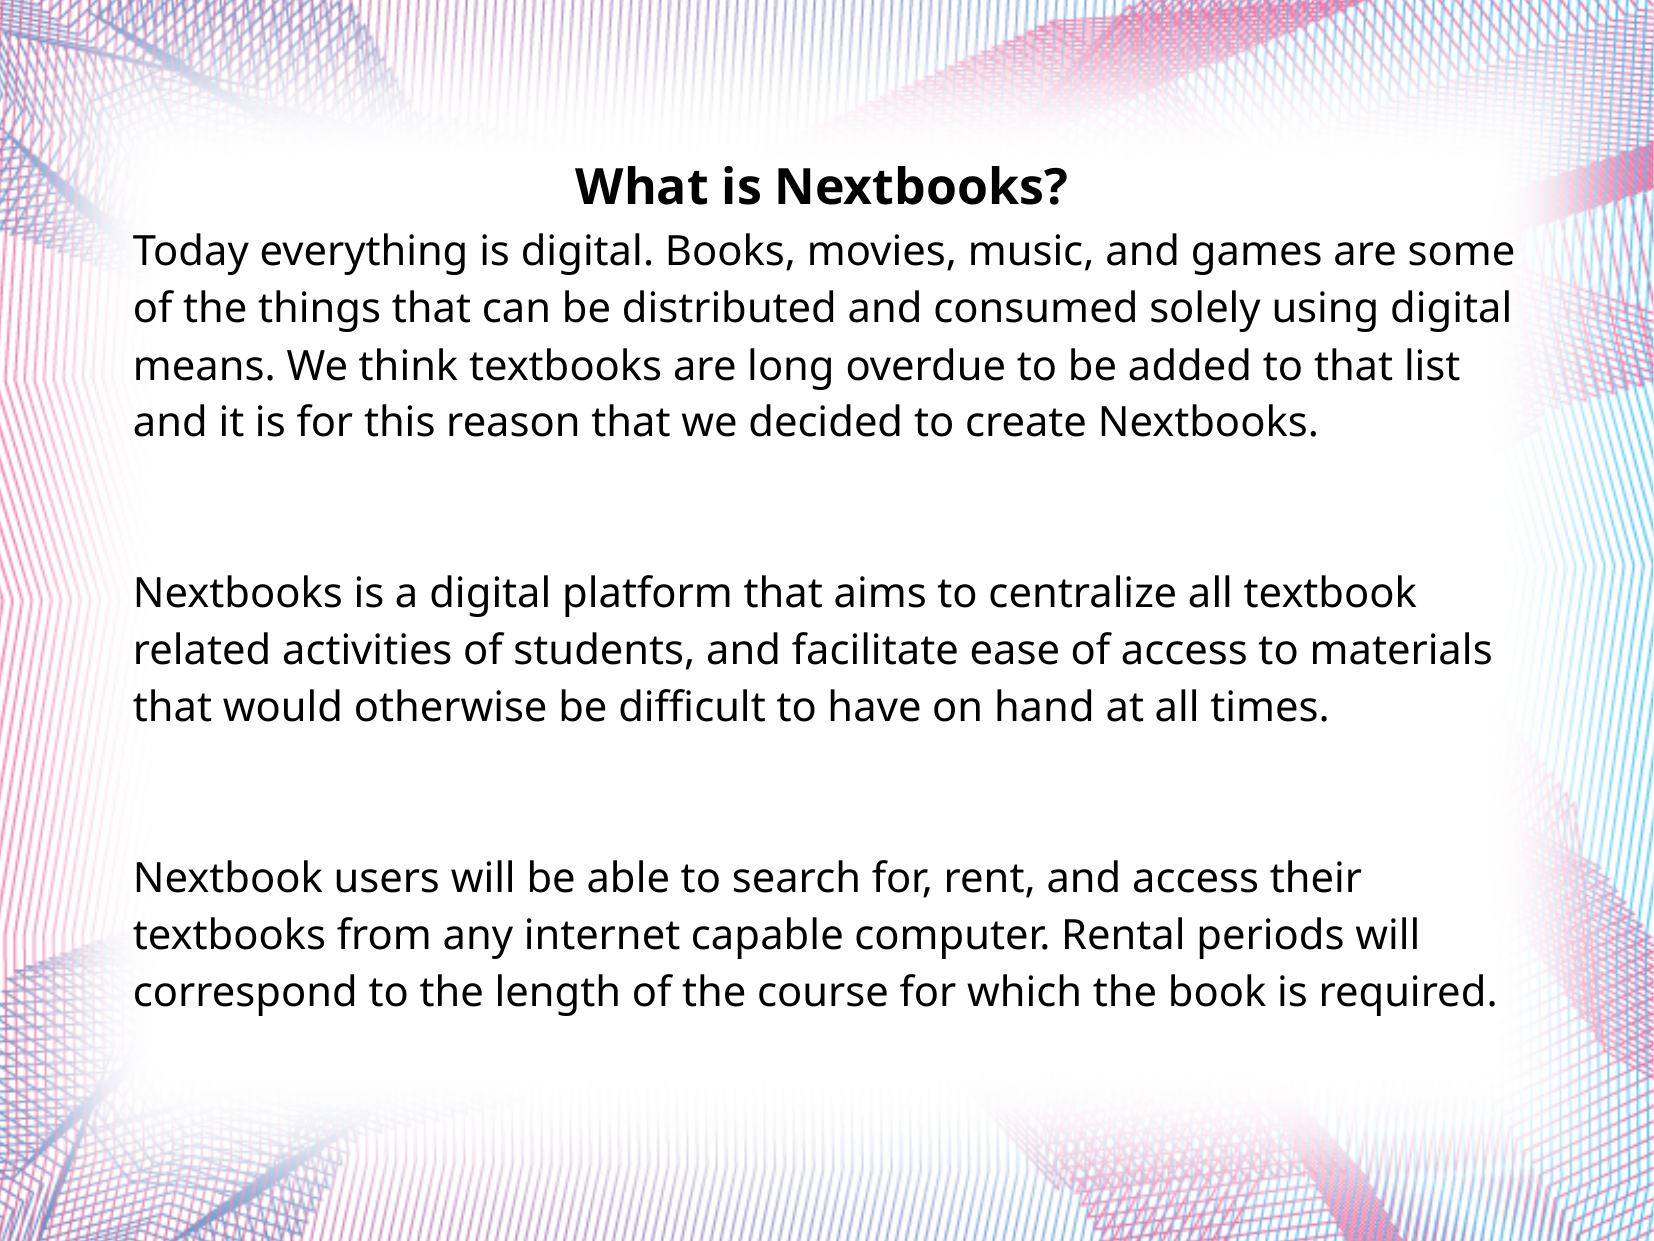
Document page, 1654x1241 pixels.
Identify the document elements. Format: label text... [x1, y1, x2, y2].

text_box Today everything is digital. Books, movies, music, and games are some of the things that can be distributed and consumed solely using digital means. We think textbooks are long overdue to be added to that list and it is for this reason that we decided to create Nextbooks. Nextbooks is a digital platform that aims to centralize all textbook related activities of students, and facilitate ease of access to materials that would otherwise be difficult to have on hand at all times. Nextbook users will be able to search for, rent, and access their textbooks from any internet capable computer. Rental periods will correspond to the length of the course for which the book is required. [118, 236, 1536, 1004]
text_box What is Nextbooks? [561, 147, 1093, 222]
picture [0, 0, 1654, 1241]
